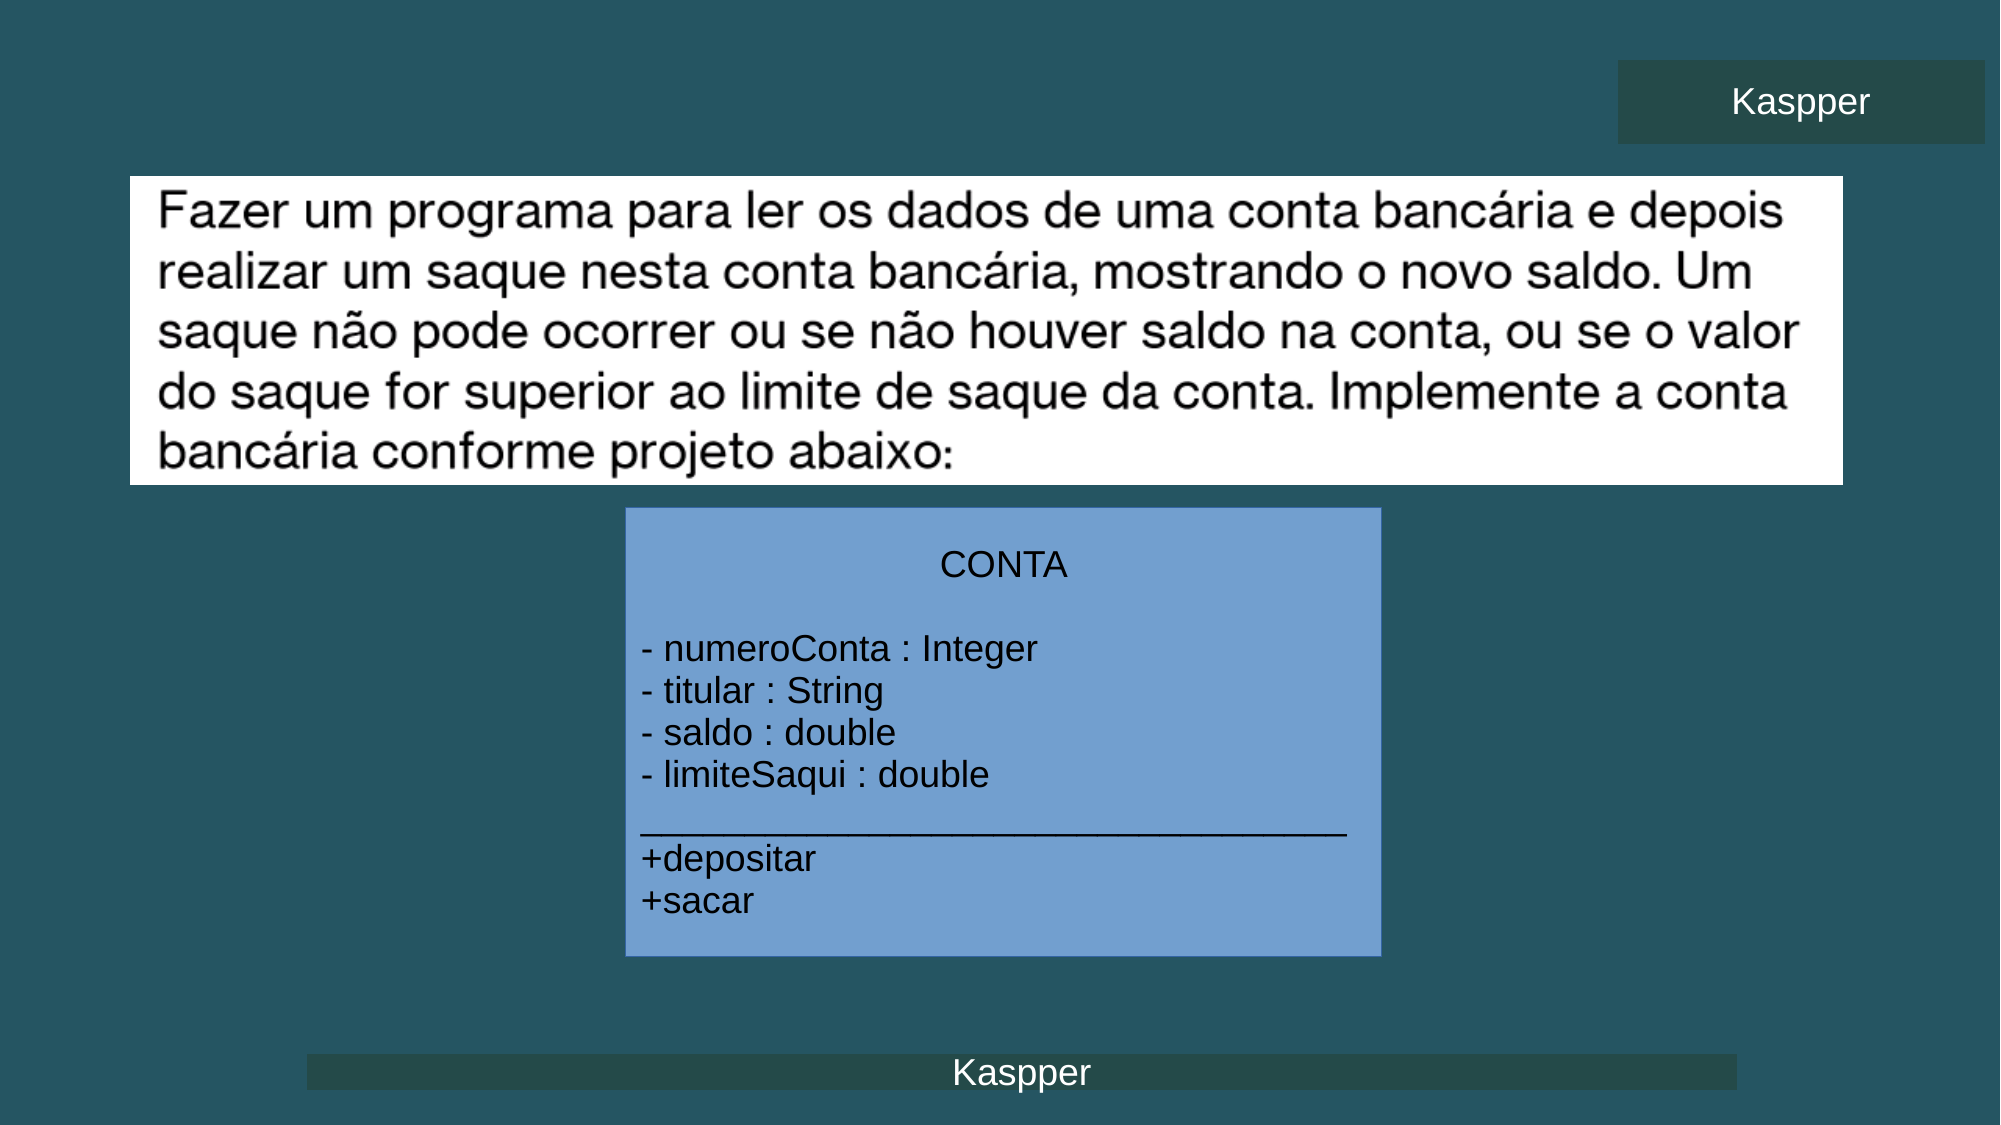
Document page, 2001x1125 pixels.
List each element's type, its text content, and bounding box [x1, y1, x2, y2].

picture [130, 176, 1843, 485]
text_box Kaspper [1043, 1067, 1053, 1083]
text_box Kaspper [307, 1054, 1737, 1090]
text_box Kaspper [1618, 60, 1985, 144]
text_box CONTA - numeroConta : Integer - titular : String - saldo : double - limiteSaqui : double __________________________________ +depositar +sacar [625, 507, 1382, 957]
text_box Kaspper [1022, 1067, 1032, 1083]
